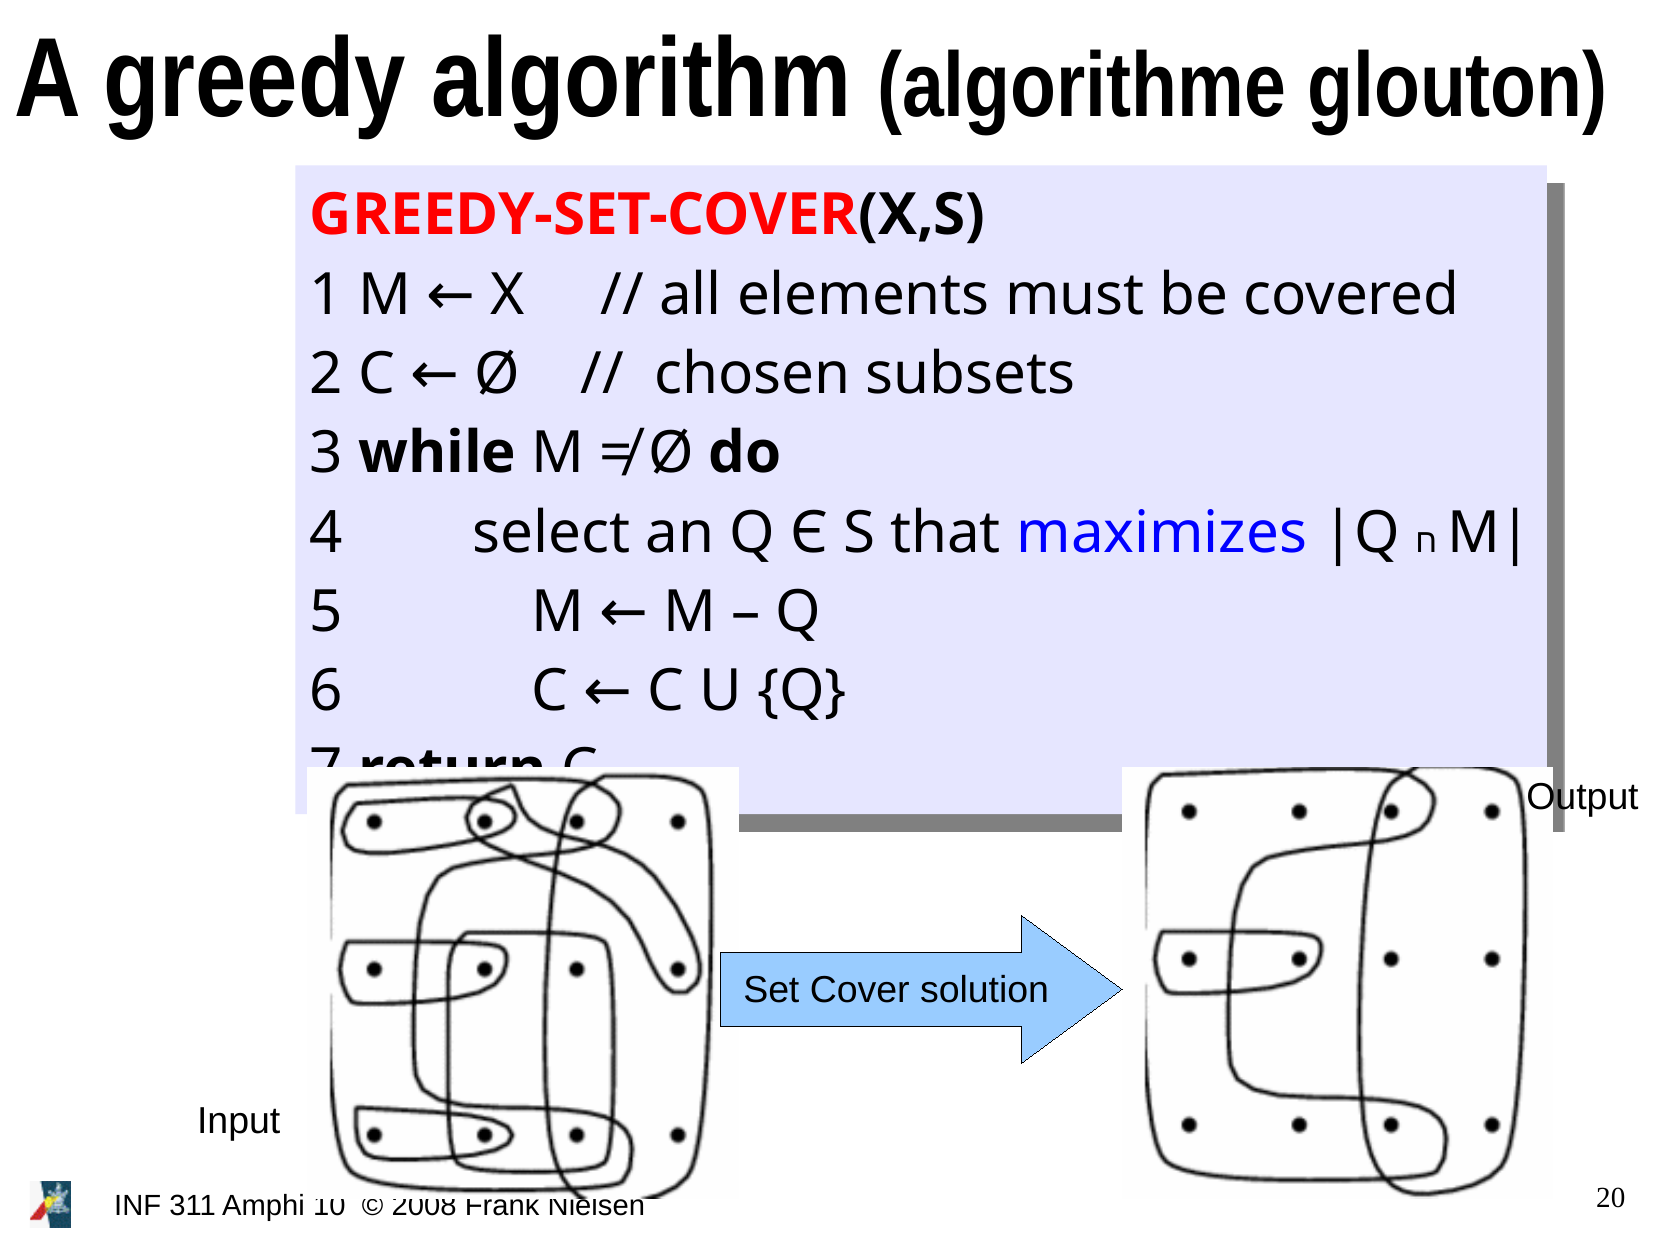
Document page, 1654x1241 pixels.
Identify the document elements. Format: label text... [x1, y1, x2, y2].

text_box GREEDY-SET-COVER(X,S) 1 M ← X // all elements must be covered 2 C ← Ø // chosen subsets 3 while M ≠ Ø do 4 select an Q Є S that maximizes |Q ח M| 5 M ← M – Q 6 C ← C U {Q} 7 return C [295, 165, 1486, 743]
picture [307, 767, 739, 1199]
picture [29, 1181, 71, 1228]
text_box A greedy algorithm (algorithme glouton) [0, 4, 1624, 148]
text_box Set Cover solution [720, 915, 1123, 1064]
text_box Input [182, 1092, 296, 1150]
picture [1122, 767, 1553, 1199]
text_box Output [1511, 767, 1654, 825]
